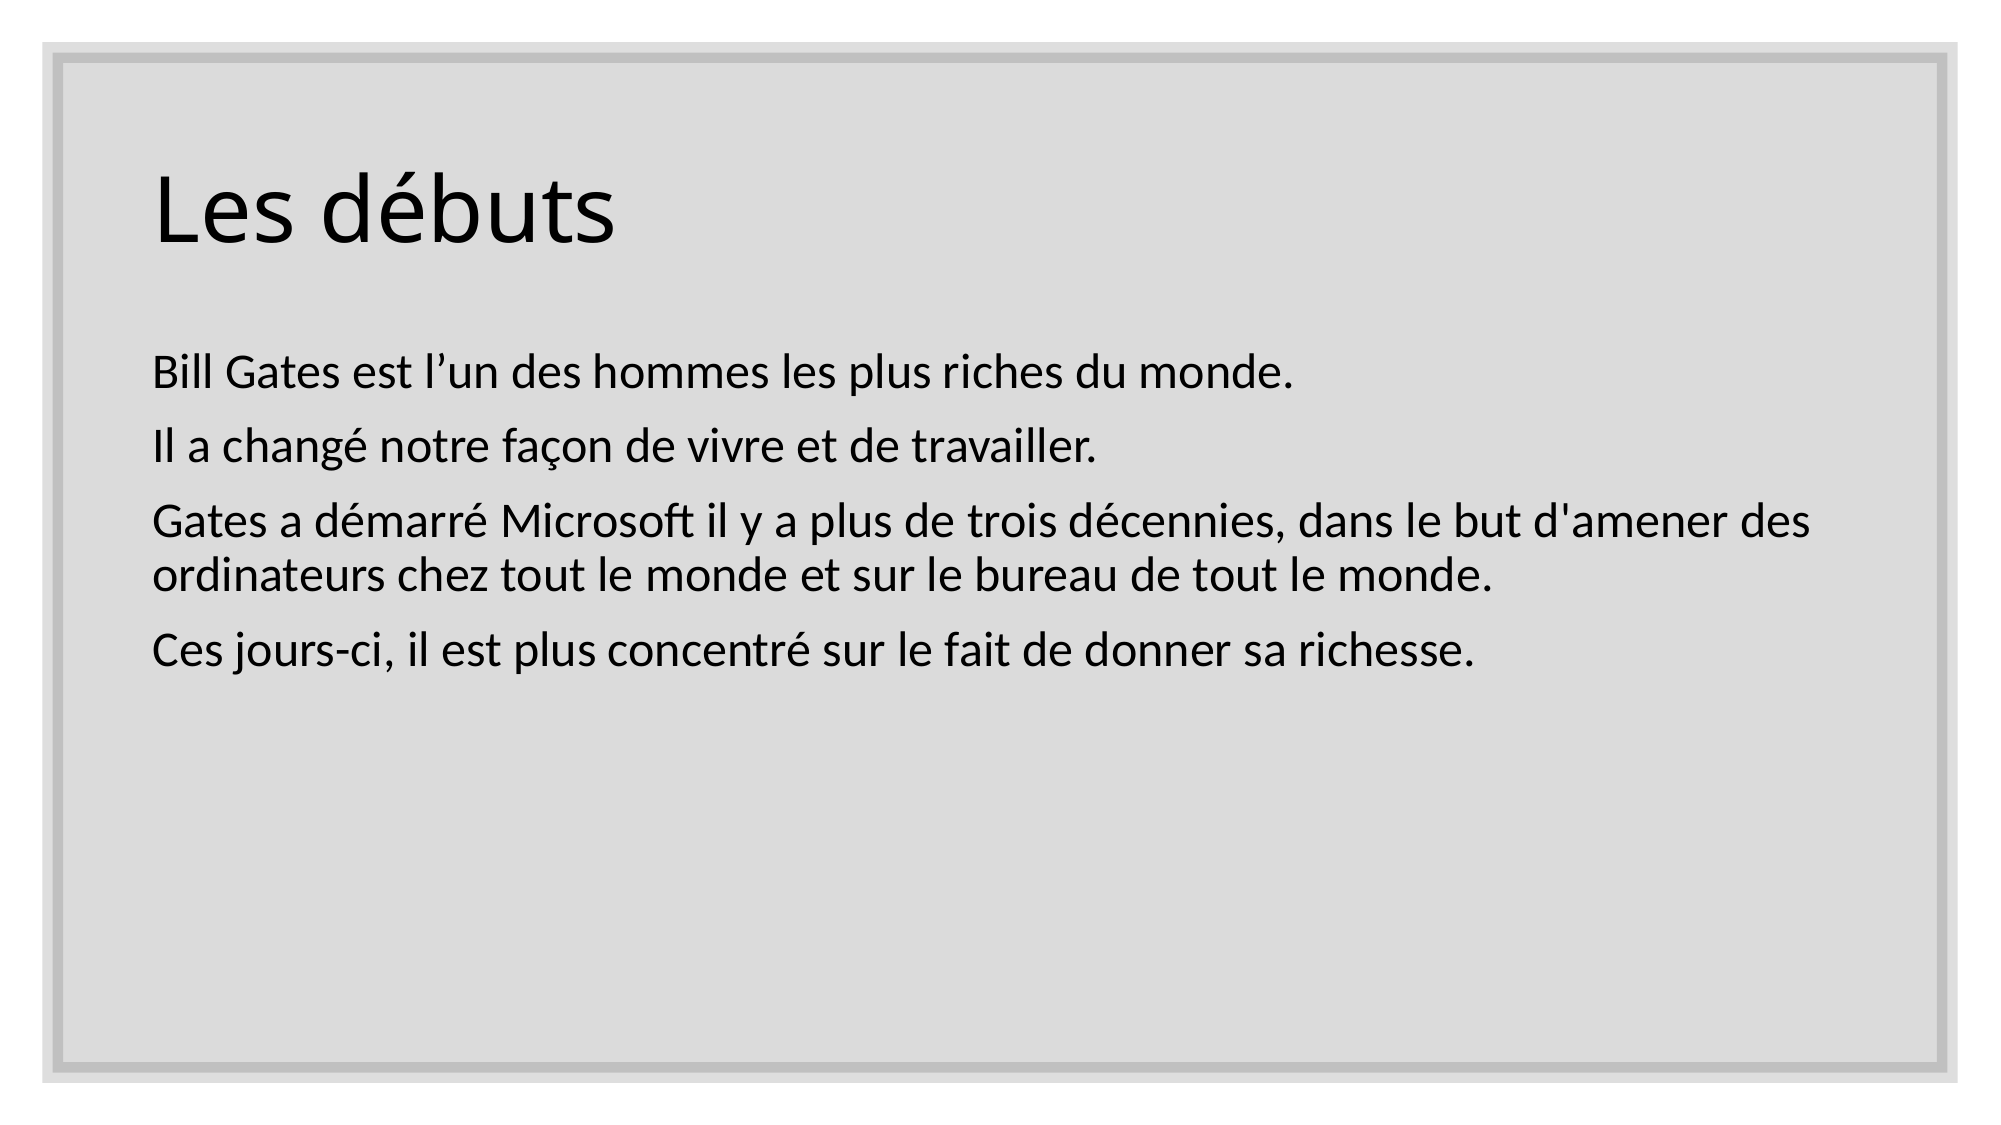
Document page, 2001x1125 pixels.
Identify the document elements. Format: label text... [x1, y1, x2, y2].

list Bill Gates est l’un des hommes les plus riches du monde. Il a changé notre façon de vivre et de travailler. Gates a démarré Microsoft il y a plus de trois décennies, dans le but d'amener des ordinateurs chez tout le monde et sur le bureau de tout le monde. Ces jours-ci, il est plus concentré sur le fait de donner sa richesse. [137, 337, 1863, 973]
title Les débuts [137, 103, 1863, 322]
text_box [53, 53, 1947, 1073]
